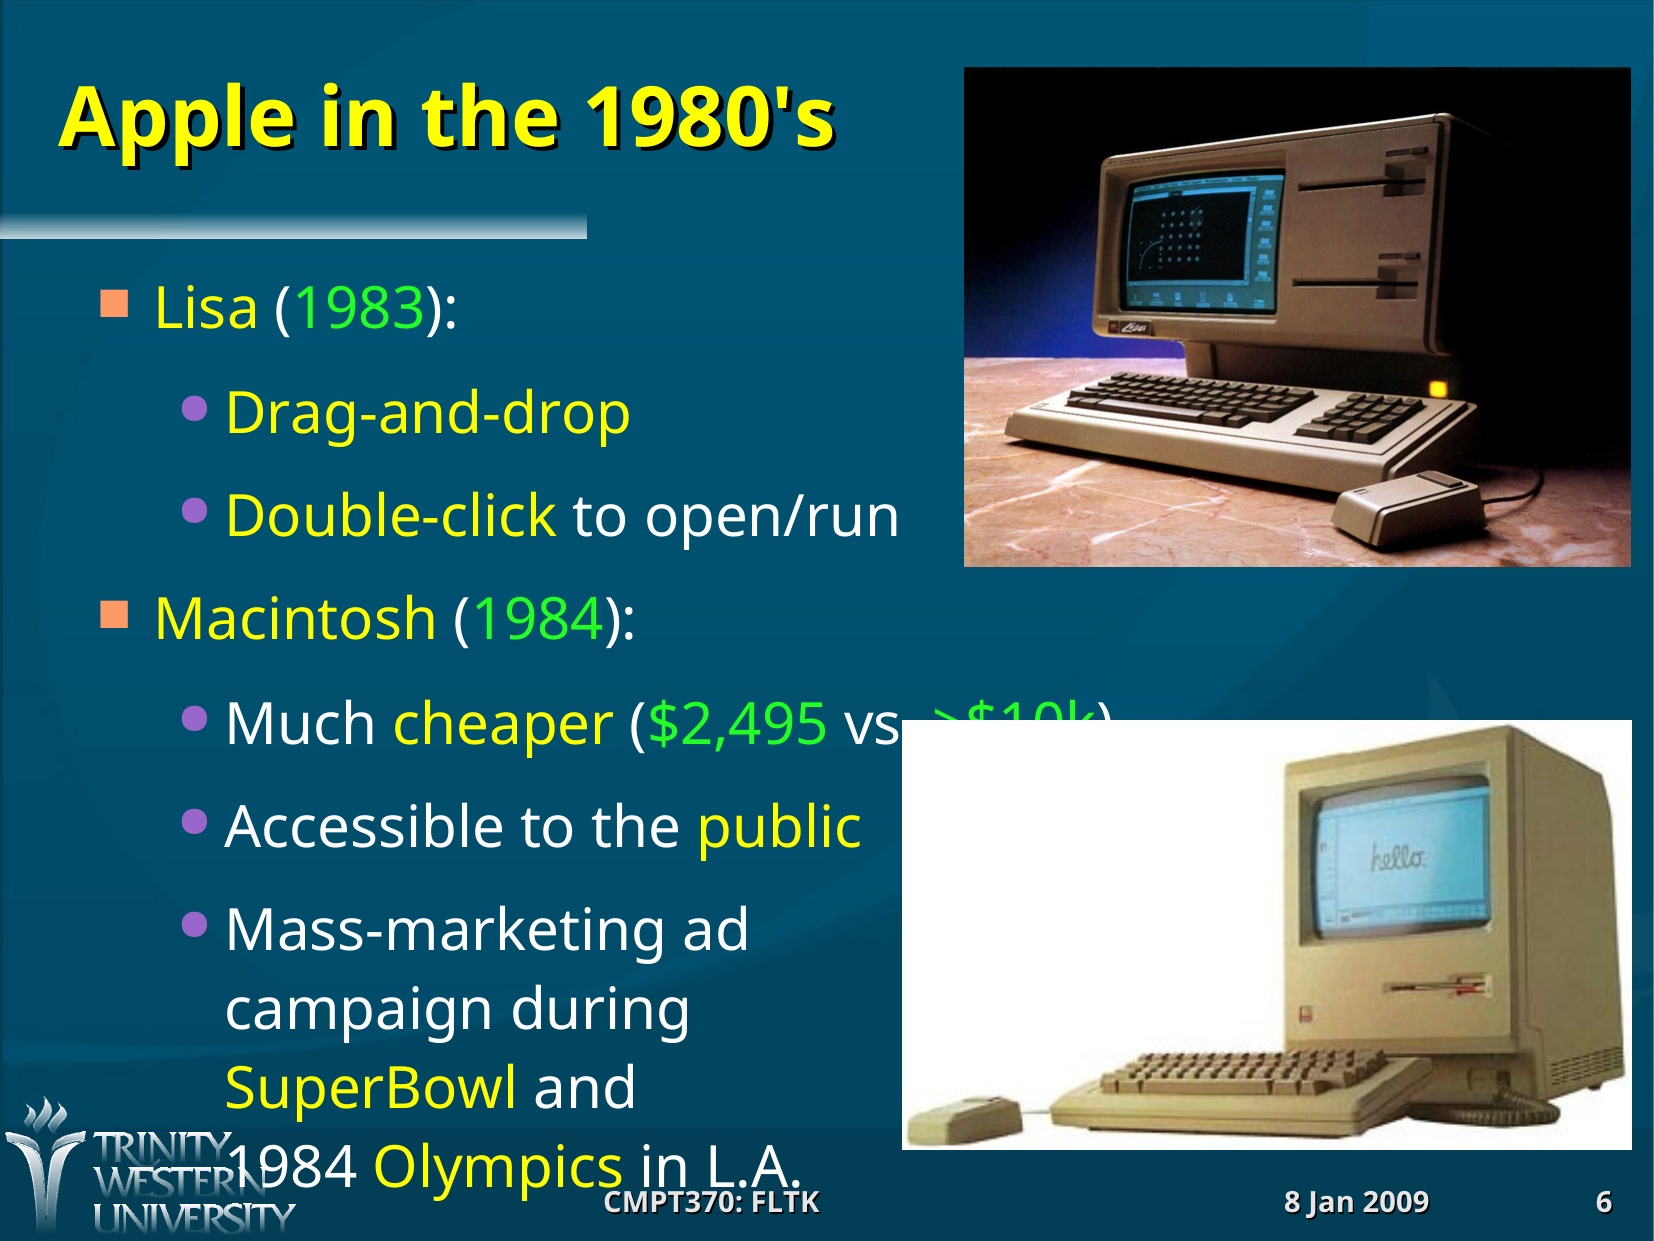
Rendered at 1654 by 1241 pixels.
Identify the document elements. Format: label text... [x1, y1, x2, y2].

picture [0, 214, 586, 232]
picture [38, 1227, 54, 1232]
title Apple in the 1980's [59, 19, 1548, 208]
picture [0, 233, 586, 238]
list Lisa (1983): Drag-and-drop Double-click to open/run Macintosh (1984): Much cheaper ($2,495 vs. >$10k) Accessible to the public Mass-marketing ad campaign during SuperBowl and 1984 Olympics in L.A. [82, 266, 1305, 1109]
picture [965, 68, 1630, 566]
picture [903, 692, 1654, 1149]
